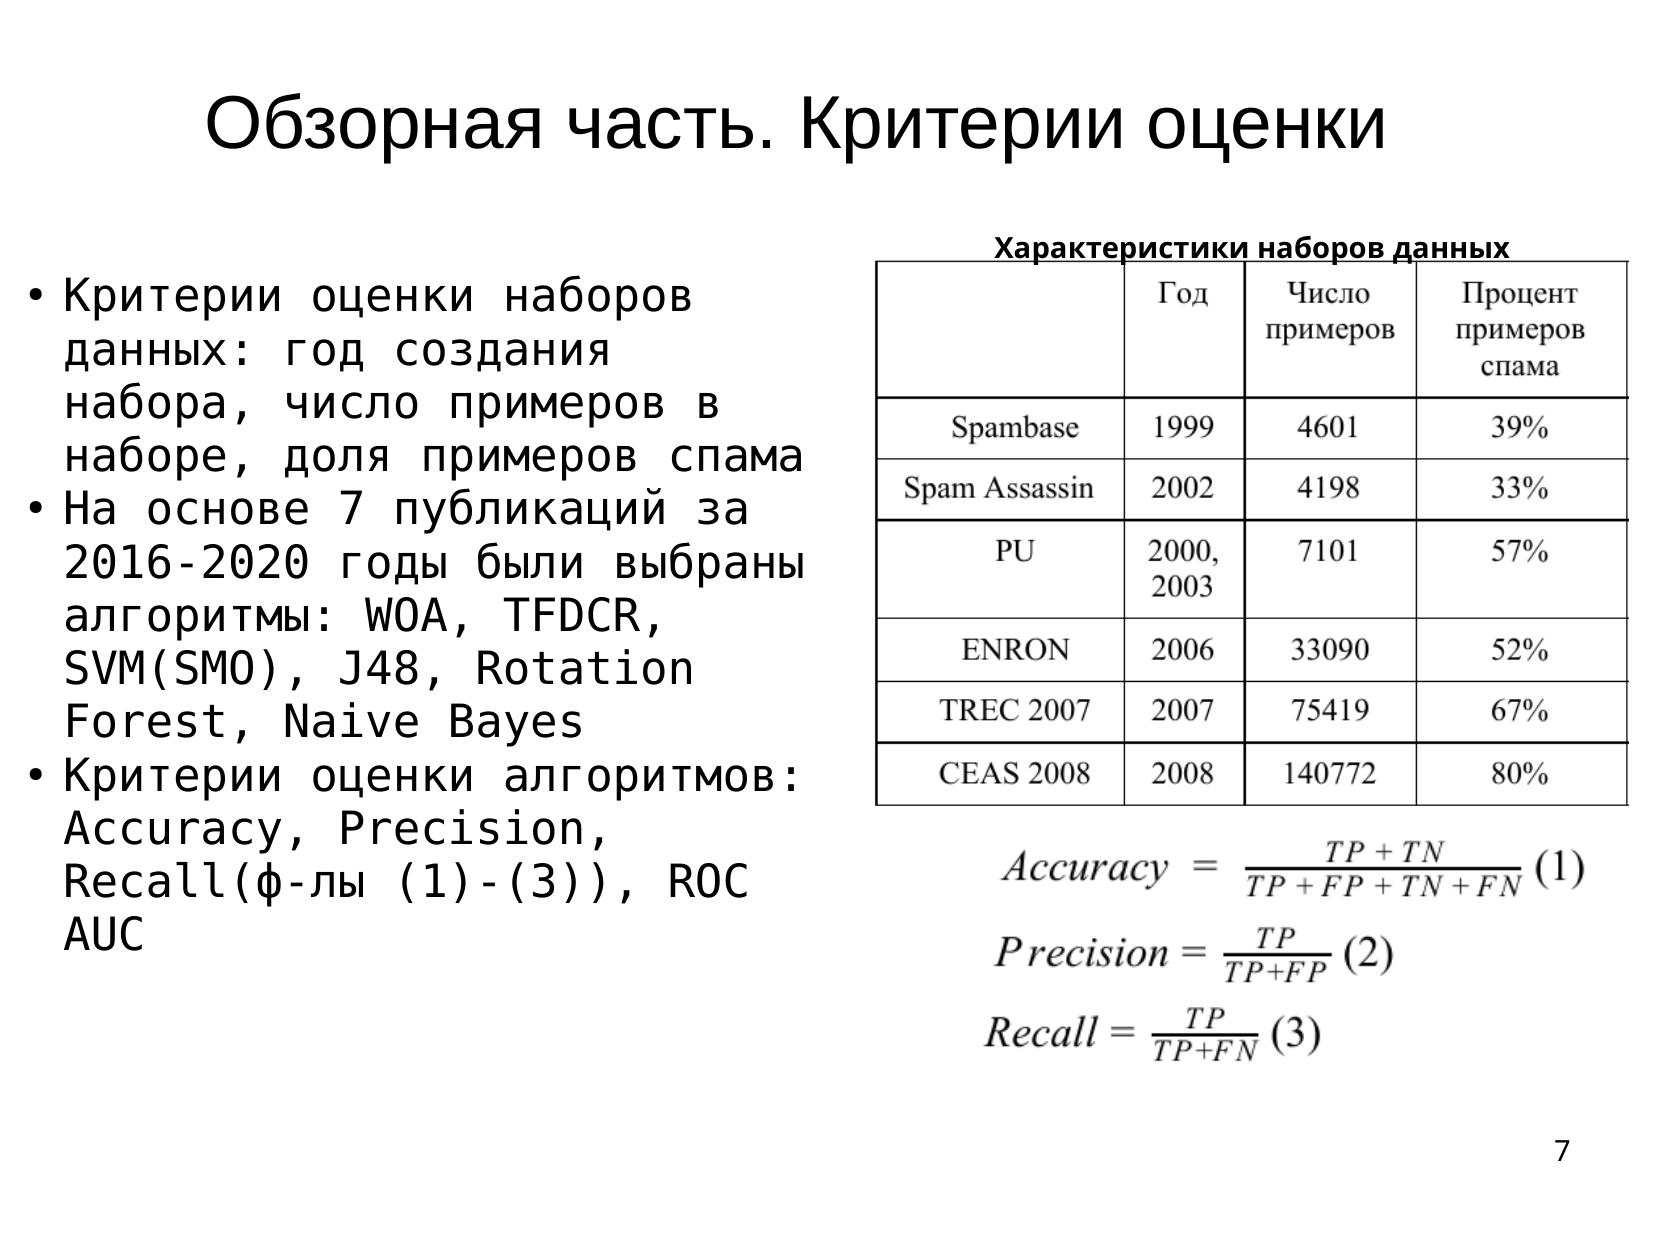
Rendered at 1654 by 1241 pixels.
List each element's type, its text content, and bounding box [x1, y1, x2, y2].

title Обзорная часть. Критерии оценки [53, 49, 1542, 195]
list Критерии оценки наборов данных: год создания набора, число примеров в наборе, доля примеров спама На основе 7 публикаций за 2016-2020 годы были выбраны алгоритмы: WOA, TFDCR, SVM(SMO), J48, Rotation Forest, Naive Bayes Критерии оценки алгоритмов: Accuracy, Precision, Recall(ф-лы (1)-(3)), ROC AUC [27, 269, 831, 1171]
text_box Характеристики наборов данных [915, 220, 1591, 265]
picture [870, 249, 1629, 1079]
